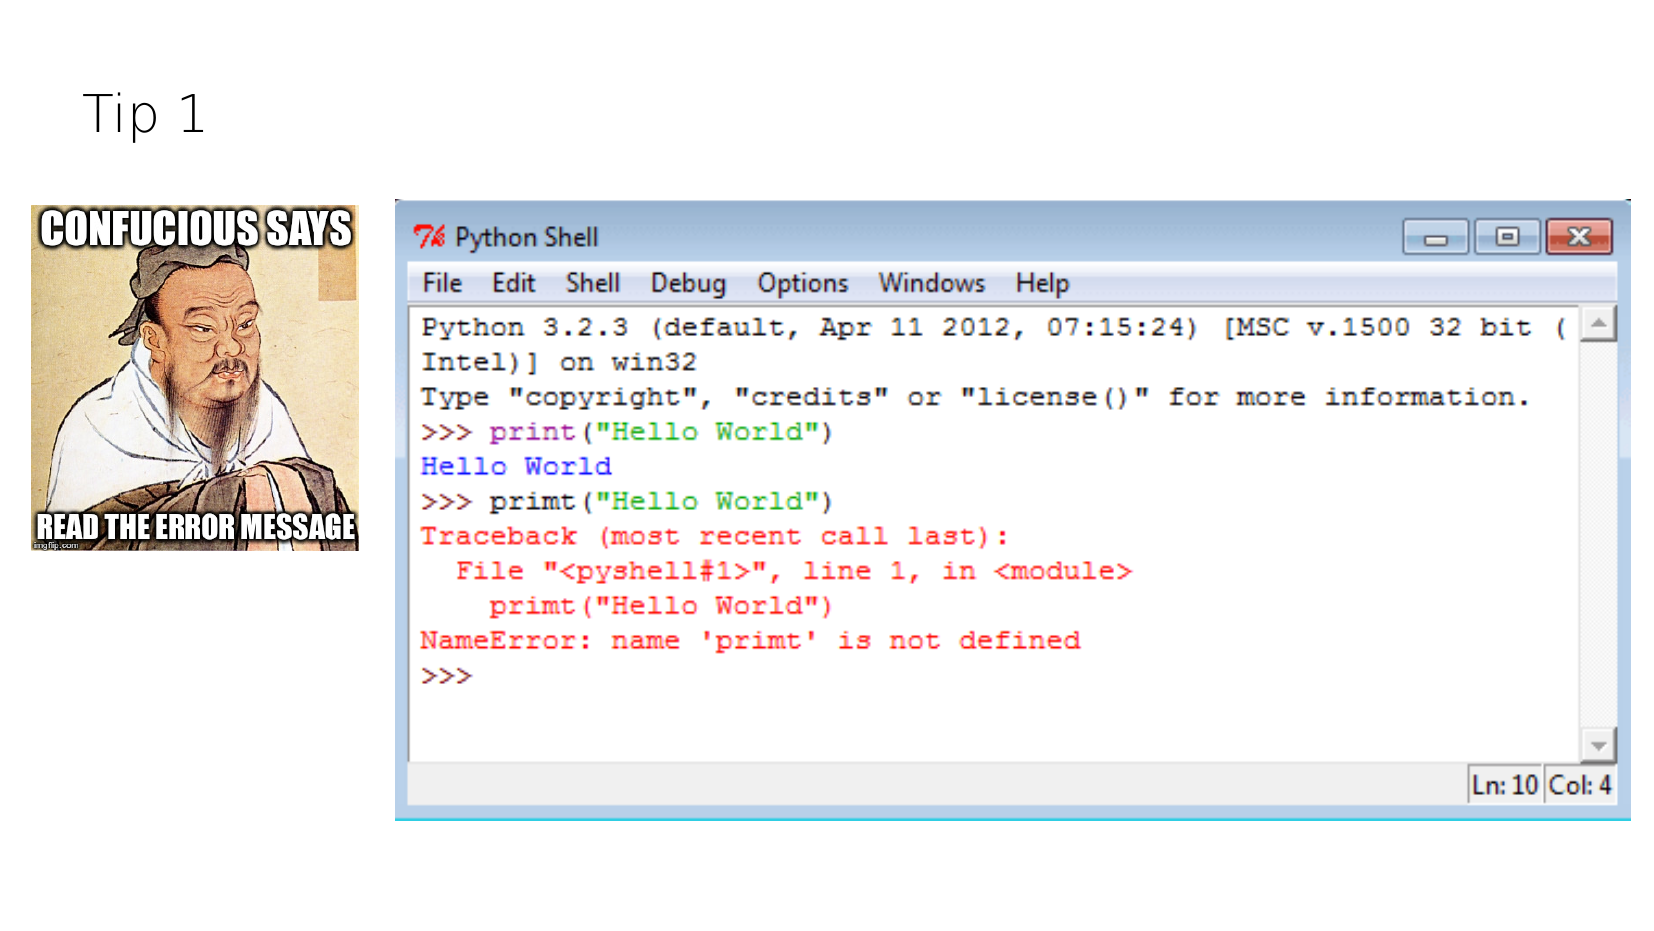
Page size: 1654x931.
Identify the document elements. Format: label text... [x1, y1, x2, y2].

picture [31, 205, 359, 551]
picture [395, 199, 1631, 821]
title Tip 1 [82, 37, 1571, 193]
